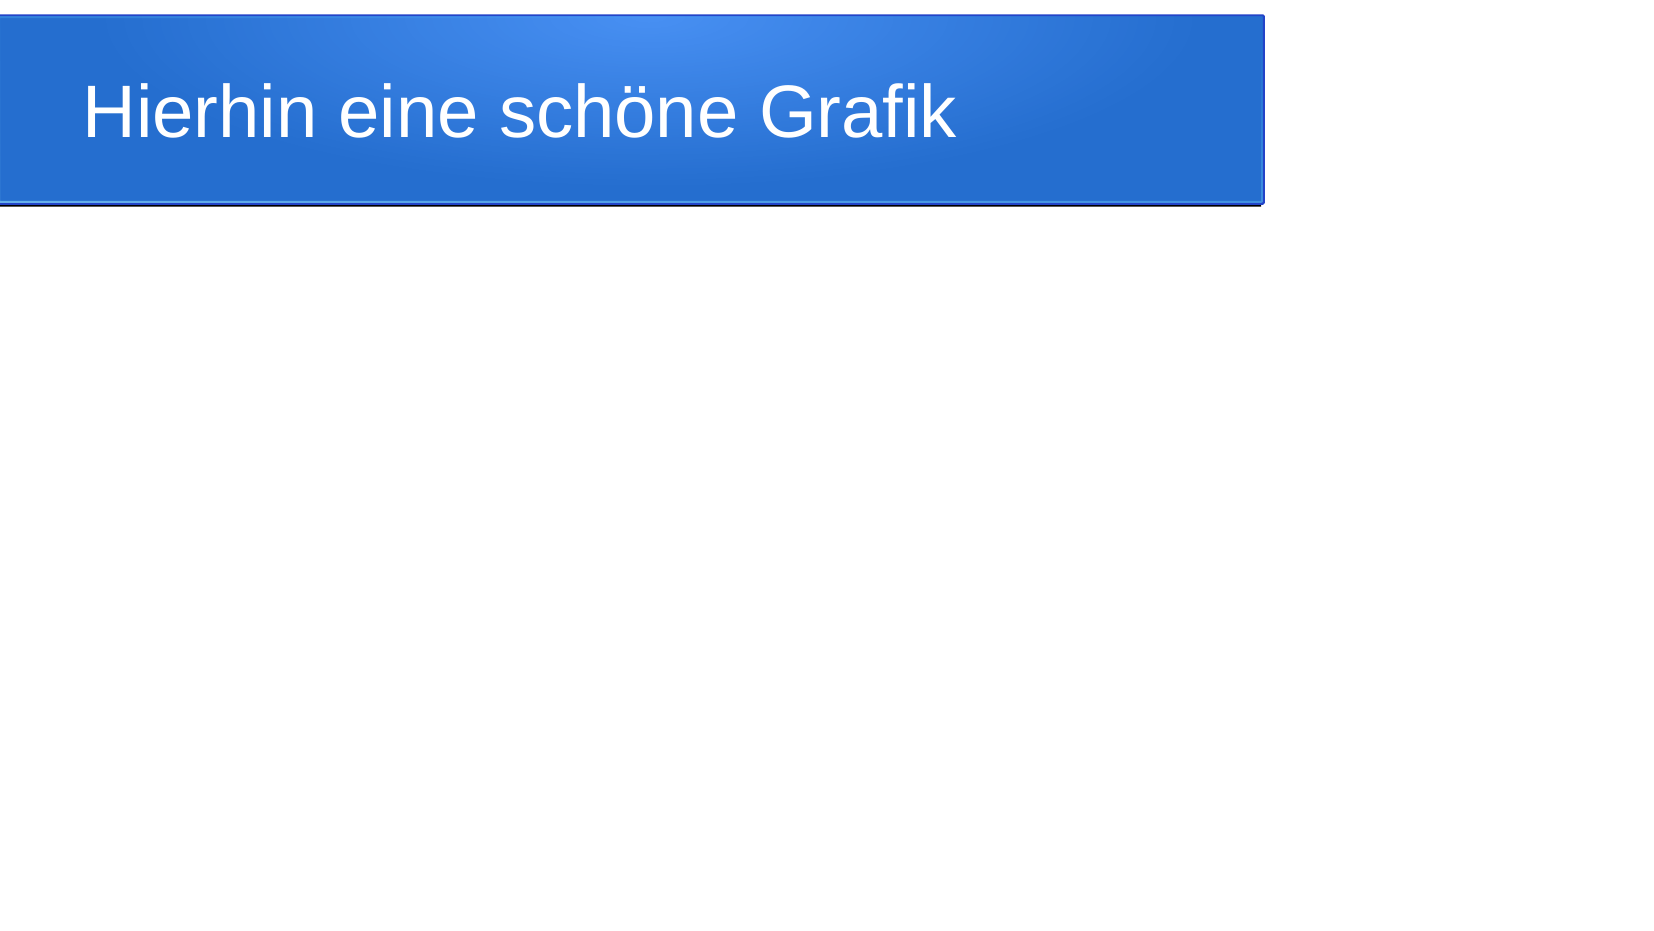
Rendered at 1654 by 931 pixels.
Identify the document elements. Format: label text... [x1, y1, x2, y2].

title Hierhin eine schöne Grafik [82, 35, 1235, 189]
